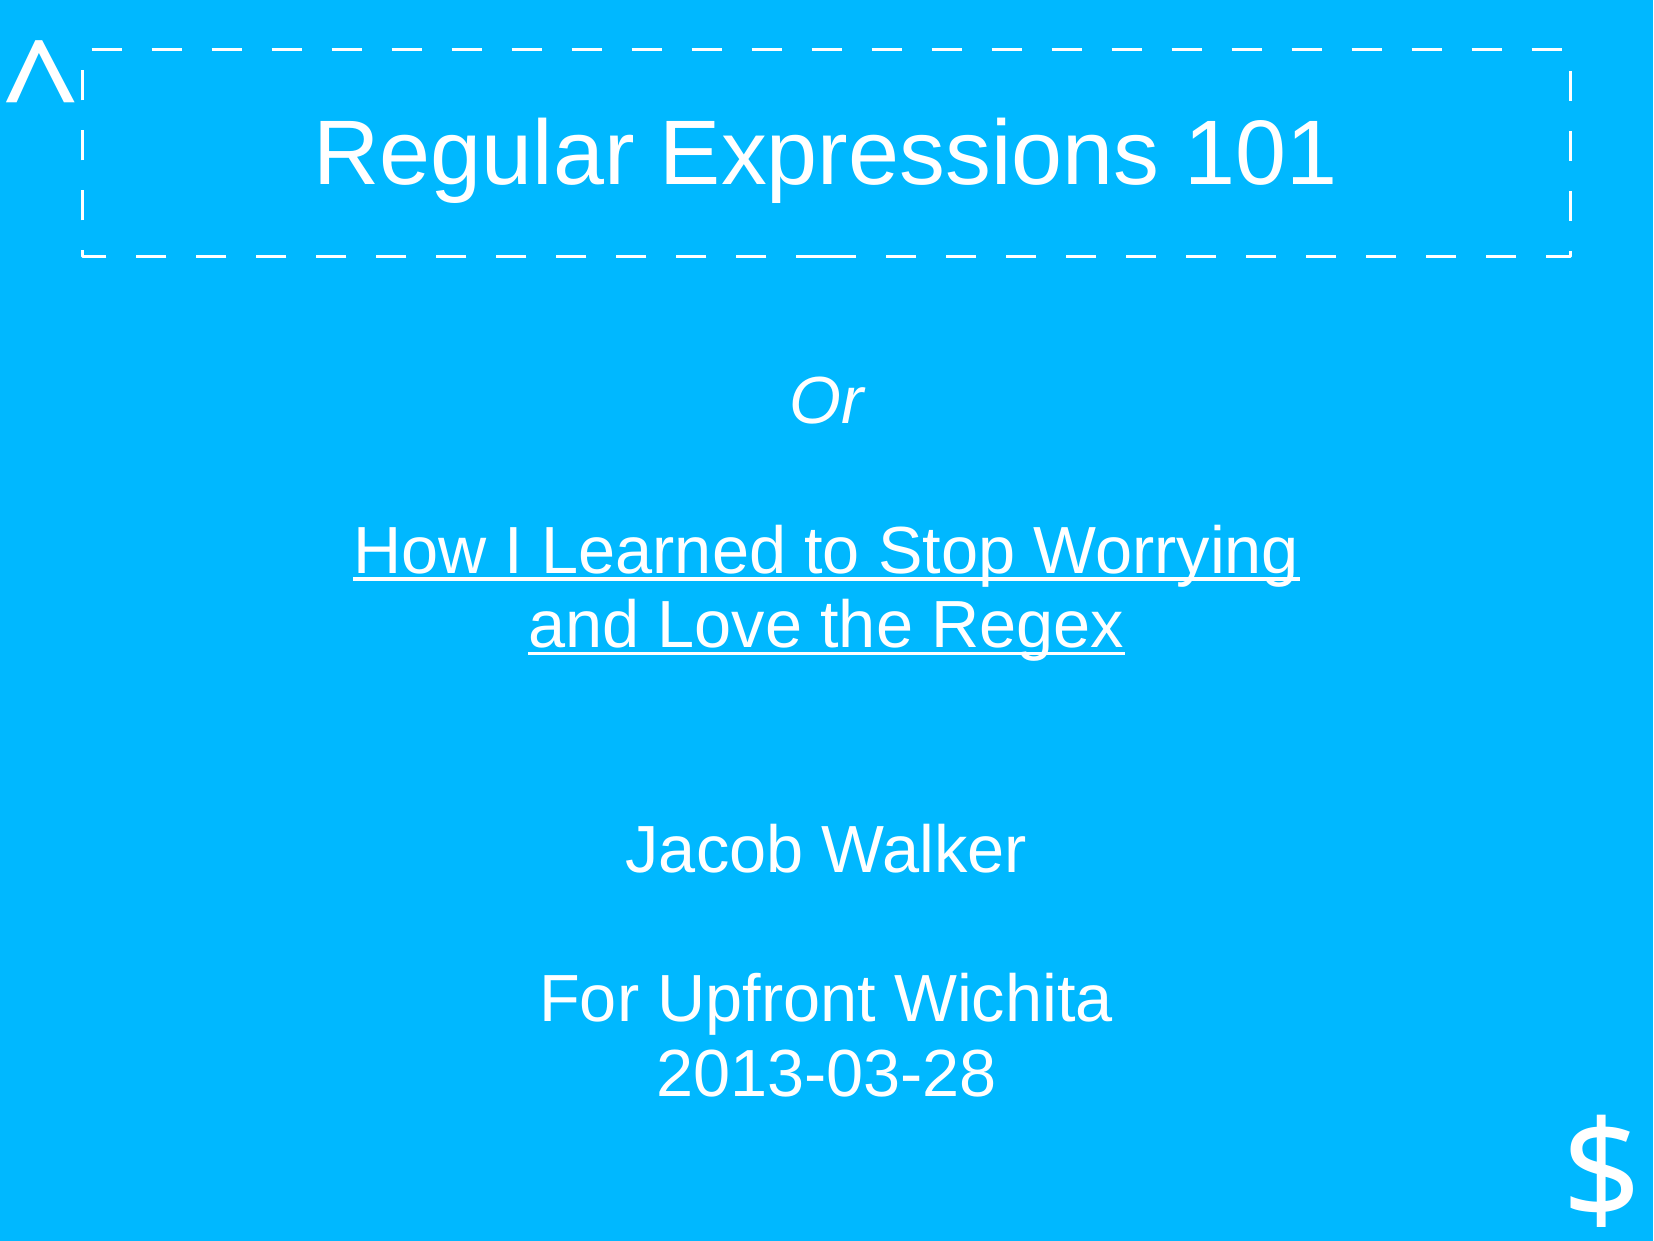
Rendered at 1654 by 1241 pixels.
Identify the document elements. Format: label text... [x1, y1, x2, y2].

title Regular Expressions 101 [82, 49, 1571, 257]
subtitle Or How I Learned to Stop Worrying and Love the Regex Jacob Walker For Upfront Wichita 2013-03-28 [82, 288, 1571, 1111]
